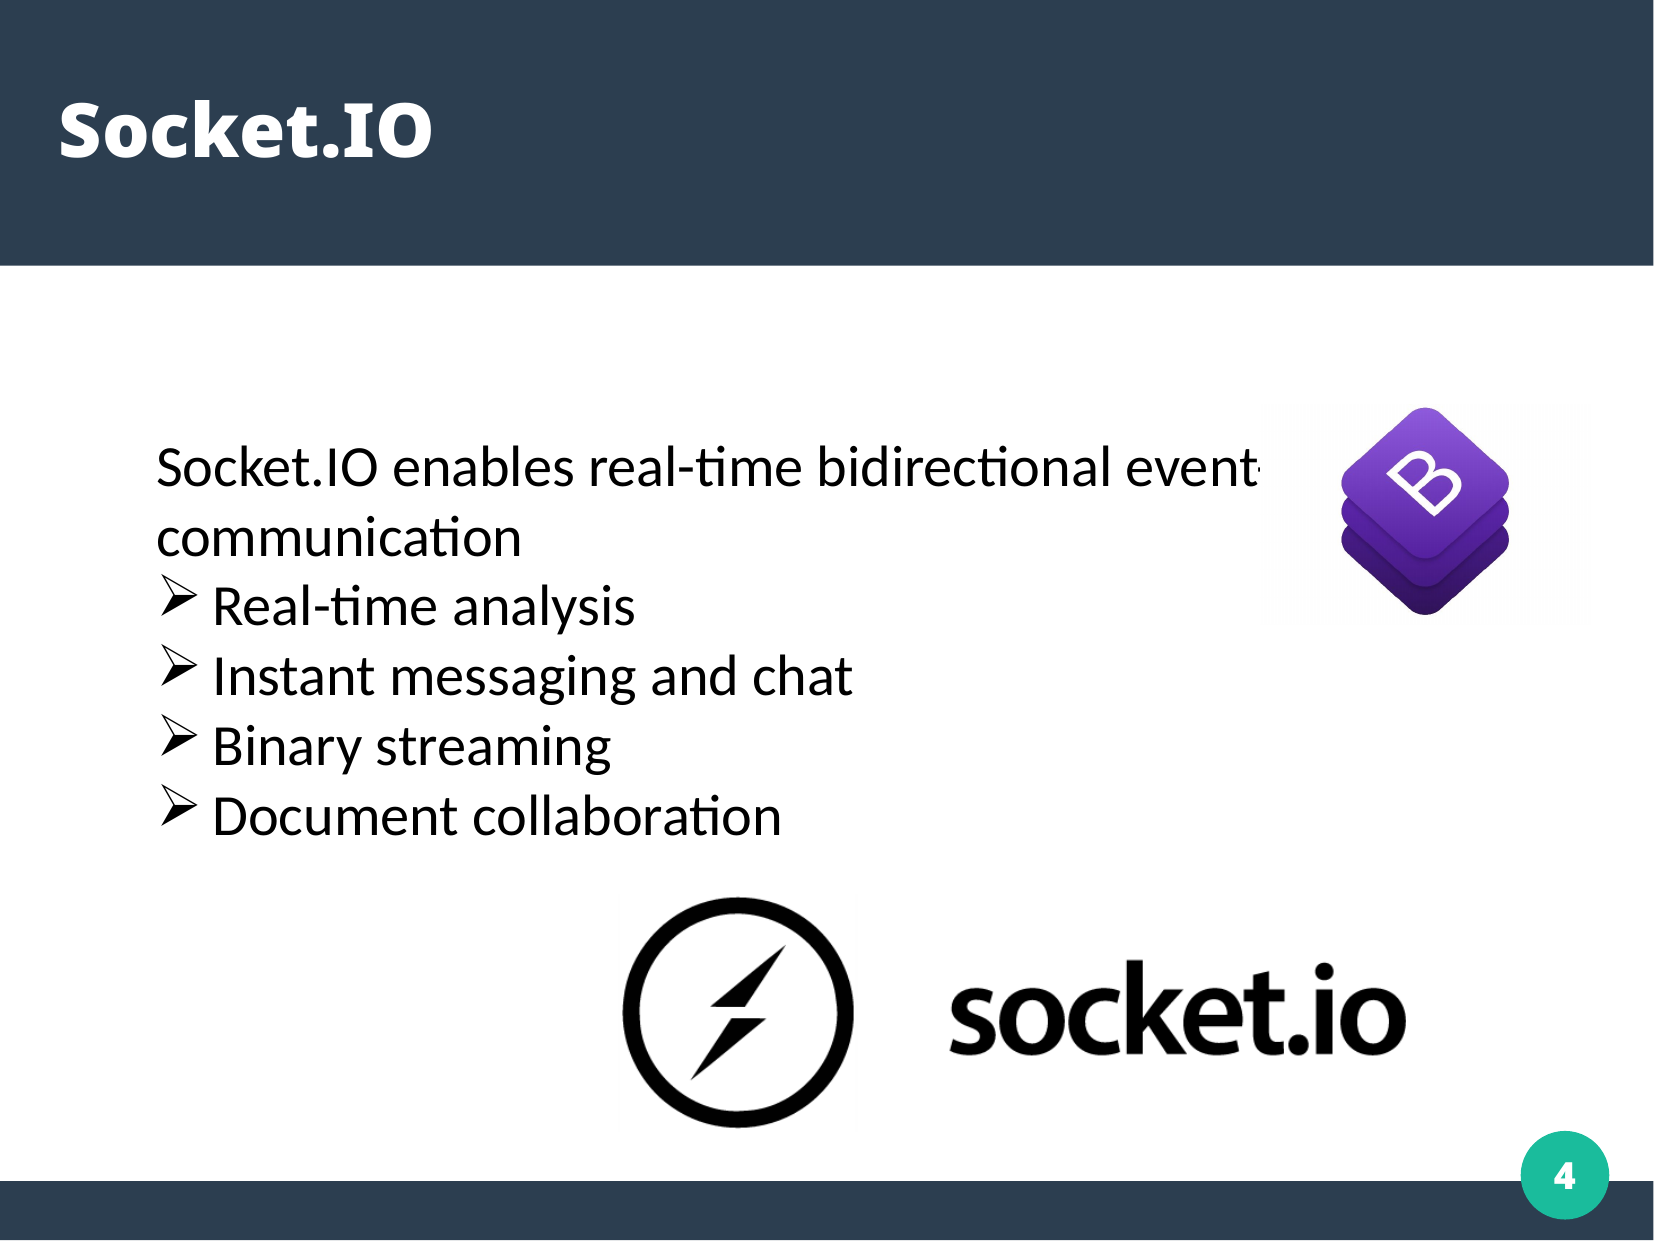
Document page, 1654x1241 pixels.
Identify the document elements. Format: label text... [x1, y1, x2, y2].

picture [1260, 404, 1591, 626]
text_box Socket.IO enables real-time bidirectional event-based communication Real-time analysis Instant messaging and chat Binary streaming Document collaboration [141, 420, 1546, 945]
picture [560, 839, 1476, 1166]
title Socket.IO [59, 49, 1595, 207]
